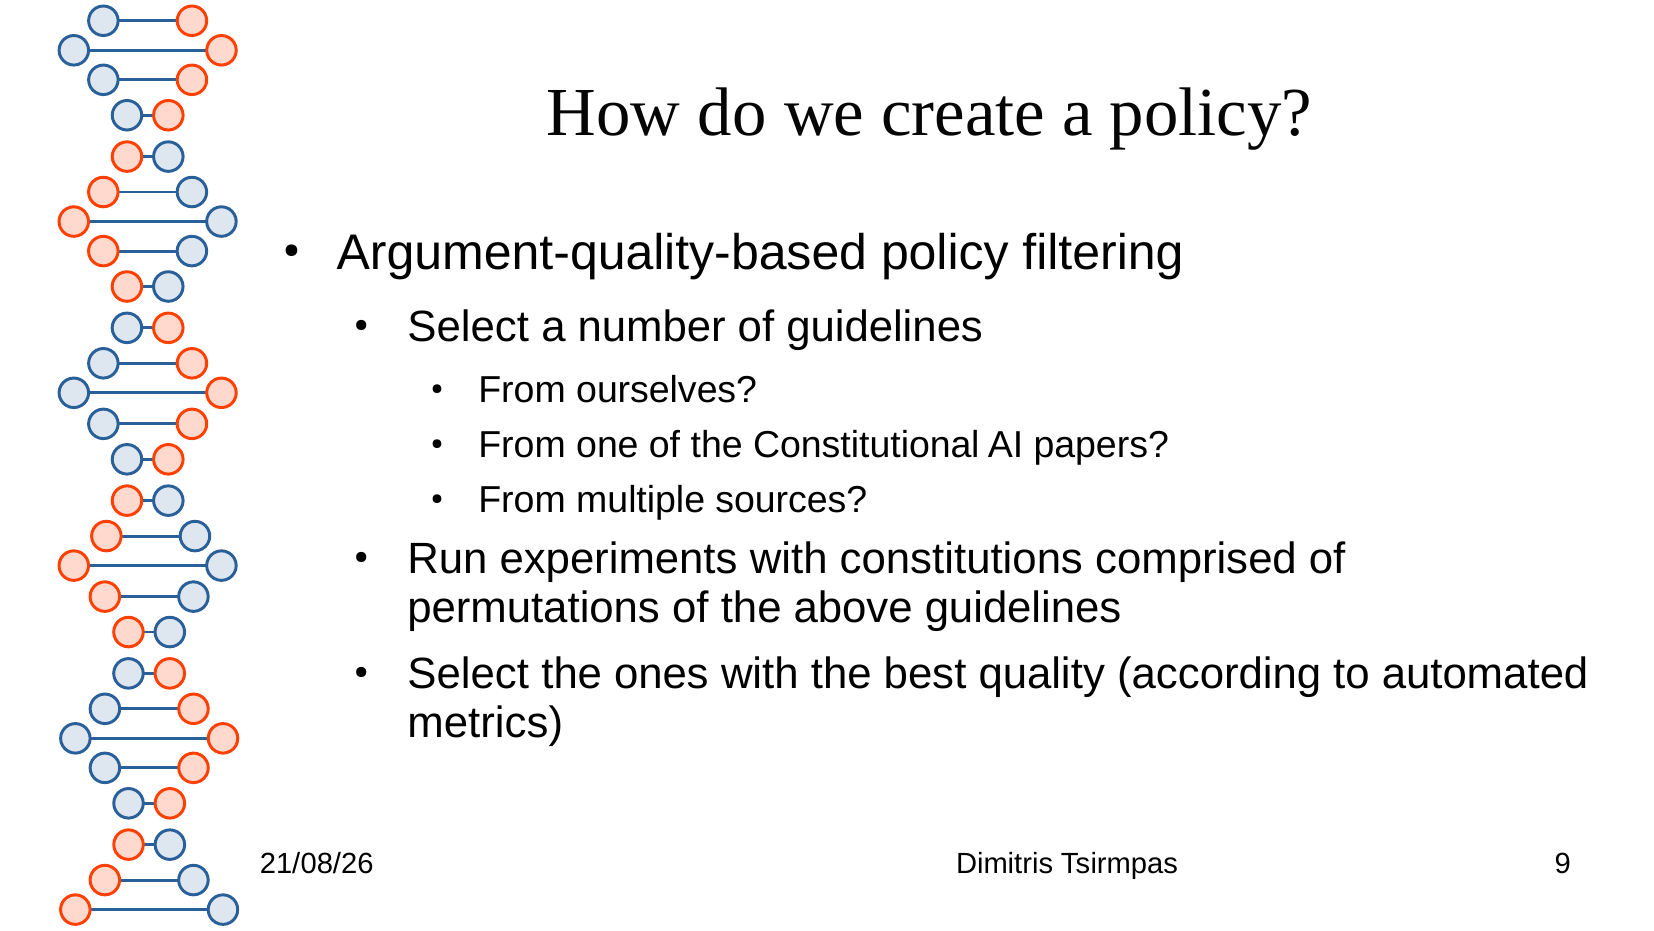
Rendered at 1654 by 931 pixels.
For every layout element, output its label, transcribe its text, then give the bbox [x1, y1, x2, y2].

title How do we create a policy? [265, 35, 1595, 189]
list Argument-quality-based policy filtering Select a number of guidelines From ourselves? From one of the Constitutional AI papers? From multiple sources? Run experiments with constitutions comprised of permutations of the above guidelines Select the ones with the best quality (according to automated metrics) [265, 224, 1595, 764]
